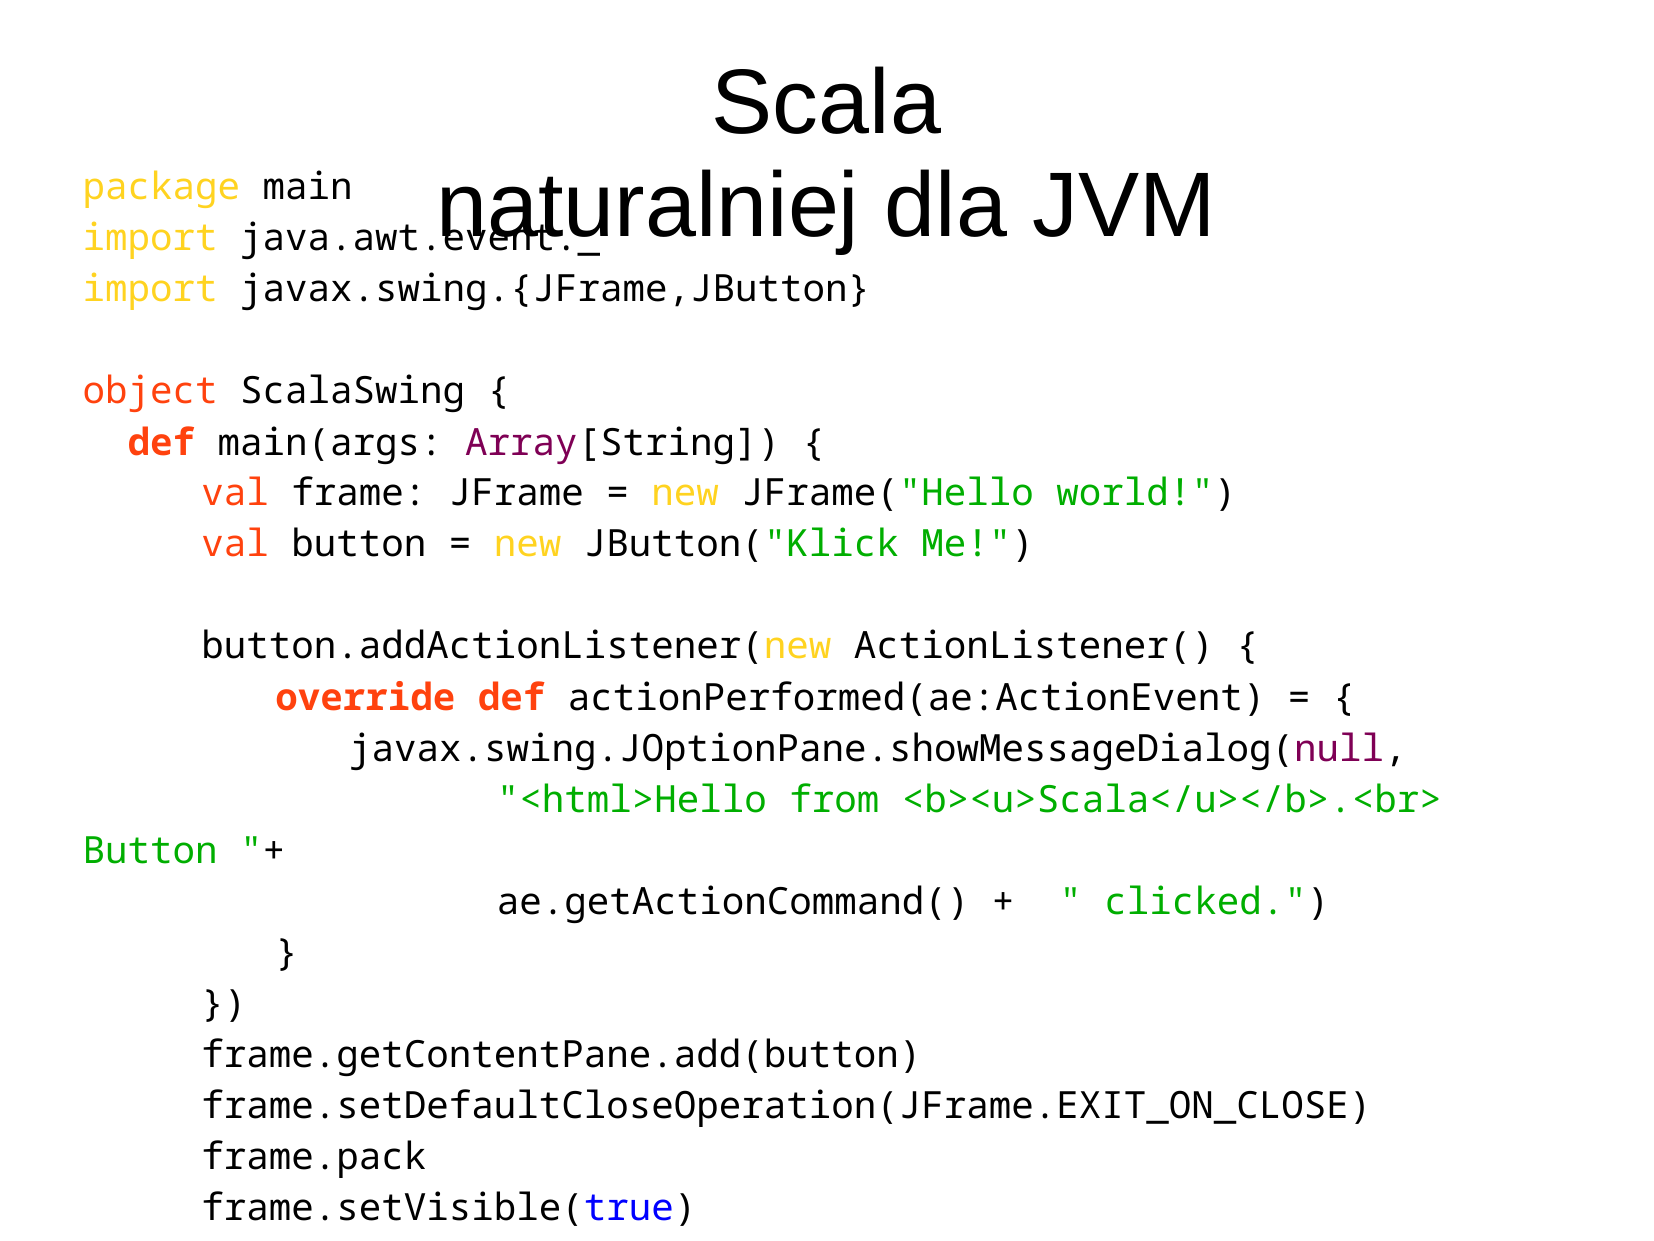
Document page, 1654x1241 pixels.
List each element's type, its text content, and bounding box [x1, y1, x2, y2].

title Scala naturalniej dla JVM [82, 50, 1571, 256]
subtitle package main import java.awt.event._ import javax.swing.{JFrame,JButton} object ScalaSwing { def main(args: Array[String]) { val frame: JFrame = new JFrame("Hello world!") val button = new JButton("Klick Me!") button.addActionListener(new ActionListener() { override def actionPerformed(ae:ActionEvent) = { javax.swing.JOptionPane.showMessageDialog(null, "<html>Hello from <b><u>Scala</u></b>.<br> Button "+ ae.getActionCommand() + " clicked.") } }) frame.getContentPane.add(button) frame.setDefaultCloseOperation(JFrame.EXIT_ON_CLOSE) frame.pack frame.setVisible(true) } } [82, 262, 1571, 1231]
